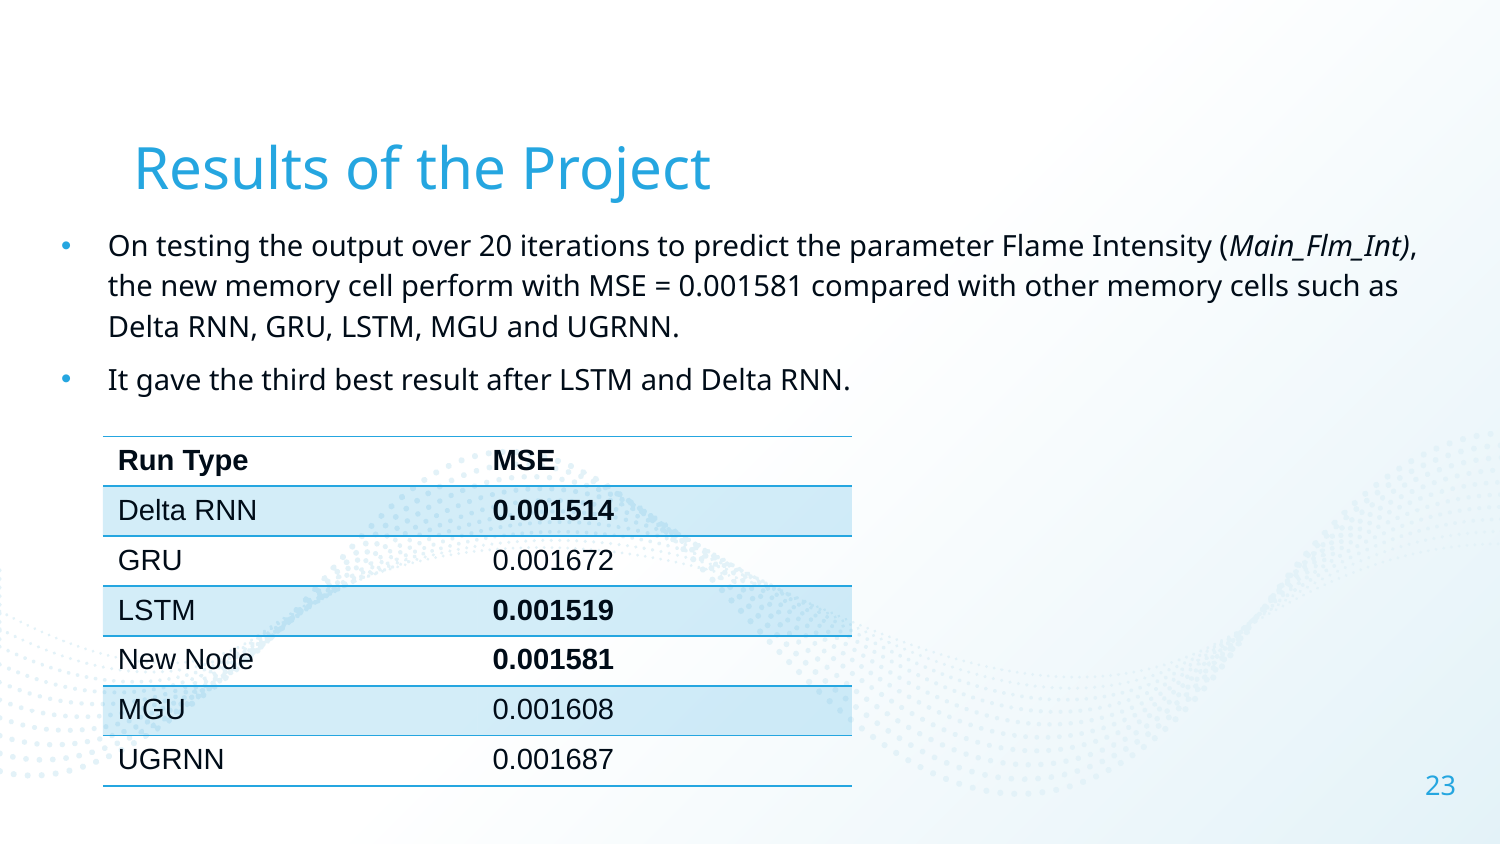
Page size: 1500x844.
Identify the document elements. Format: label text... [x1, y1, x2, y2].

slide_number <number> [1366, 754, 1457, 819]
table_cell MGU [103, 687, 477, 735]
table_cell 0.001687 [477, 736, 852, 785]
table_cell 0.001581 [477, 637, 852, 685]
table_cell 0.001519 [477, 587, 852, 635]
table_header MSE [477, 437, 852, 485]
table_cell GRU [103, 537, 477, 585]
table_cell LSTM [103, 587, 477, 635]
table_cell 0.001672 [477, 537, 852, 585]
table_header Run Type [103, 437, 477, 485]
title Results of the Project [133, 111, 1367, 203]
table_cell 0.001608 [477, 687, 852, 735]
table_cell Delta RNN [103, 487, 477, 535]
table_cell New Node [103, 637, 477, 685]
table_cell UGRNN [103, 736, 477, 785]
list On testing the output over 20 iterations to predict the parameter Flame Intensity (Main_Flm_Int), the new memory cell perform with MSE = 0.001581 compared with other memory cells such as Delta RNN, GRU, LSTM, MGU and UGRNN. It gave the third best result after LSTM and Delta RNN. [60, 222, 1434, 576]
table_cell 0.001514 [477, 487, 852, 535]
